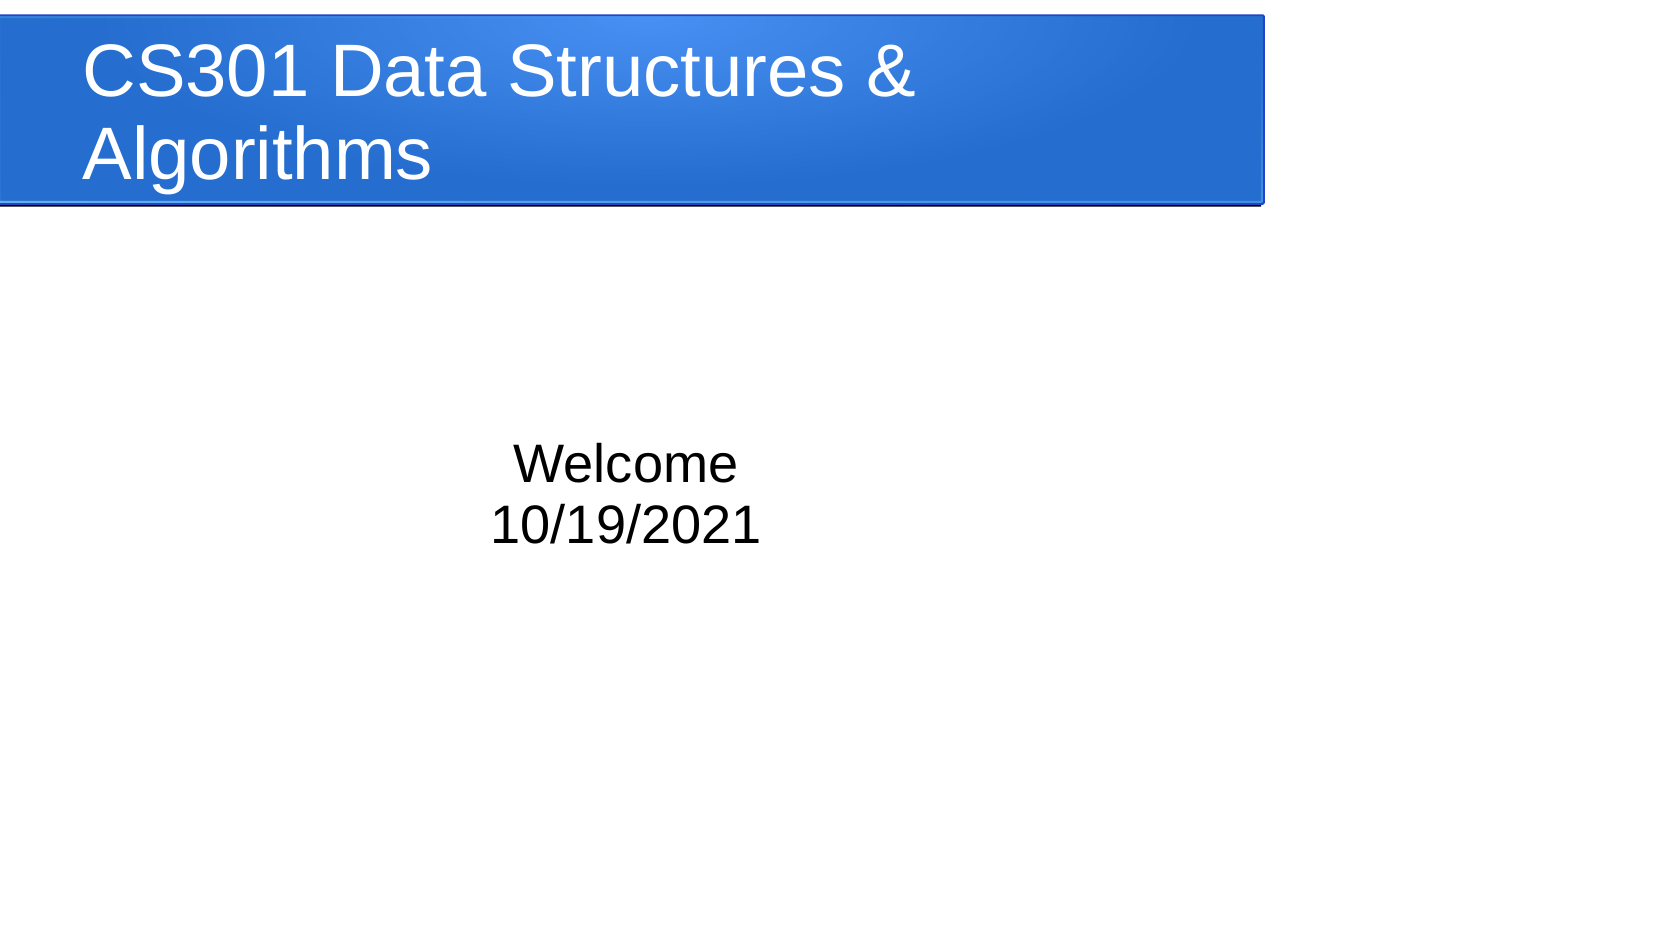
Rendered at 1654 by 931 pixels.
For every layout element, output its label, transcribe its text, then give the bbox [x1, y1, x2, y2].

subtitle Welcome 10/19/2021 [82, 224, 1171, 764]
title CS301 Data Structures & Algorithms [82, 29, 1235, 196]
